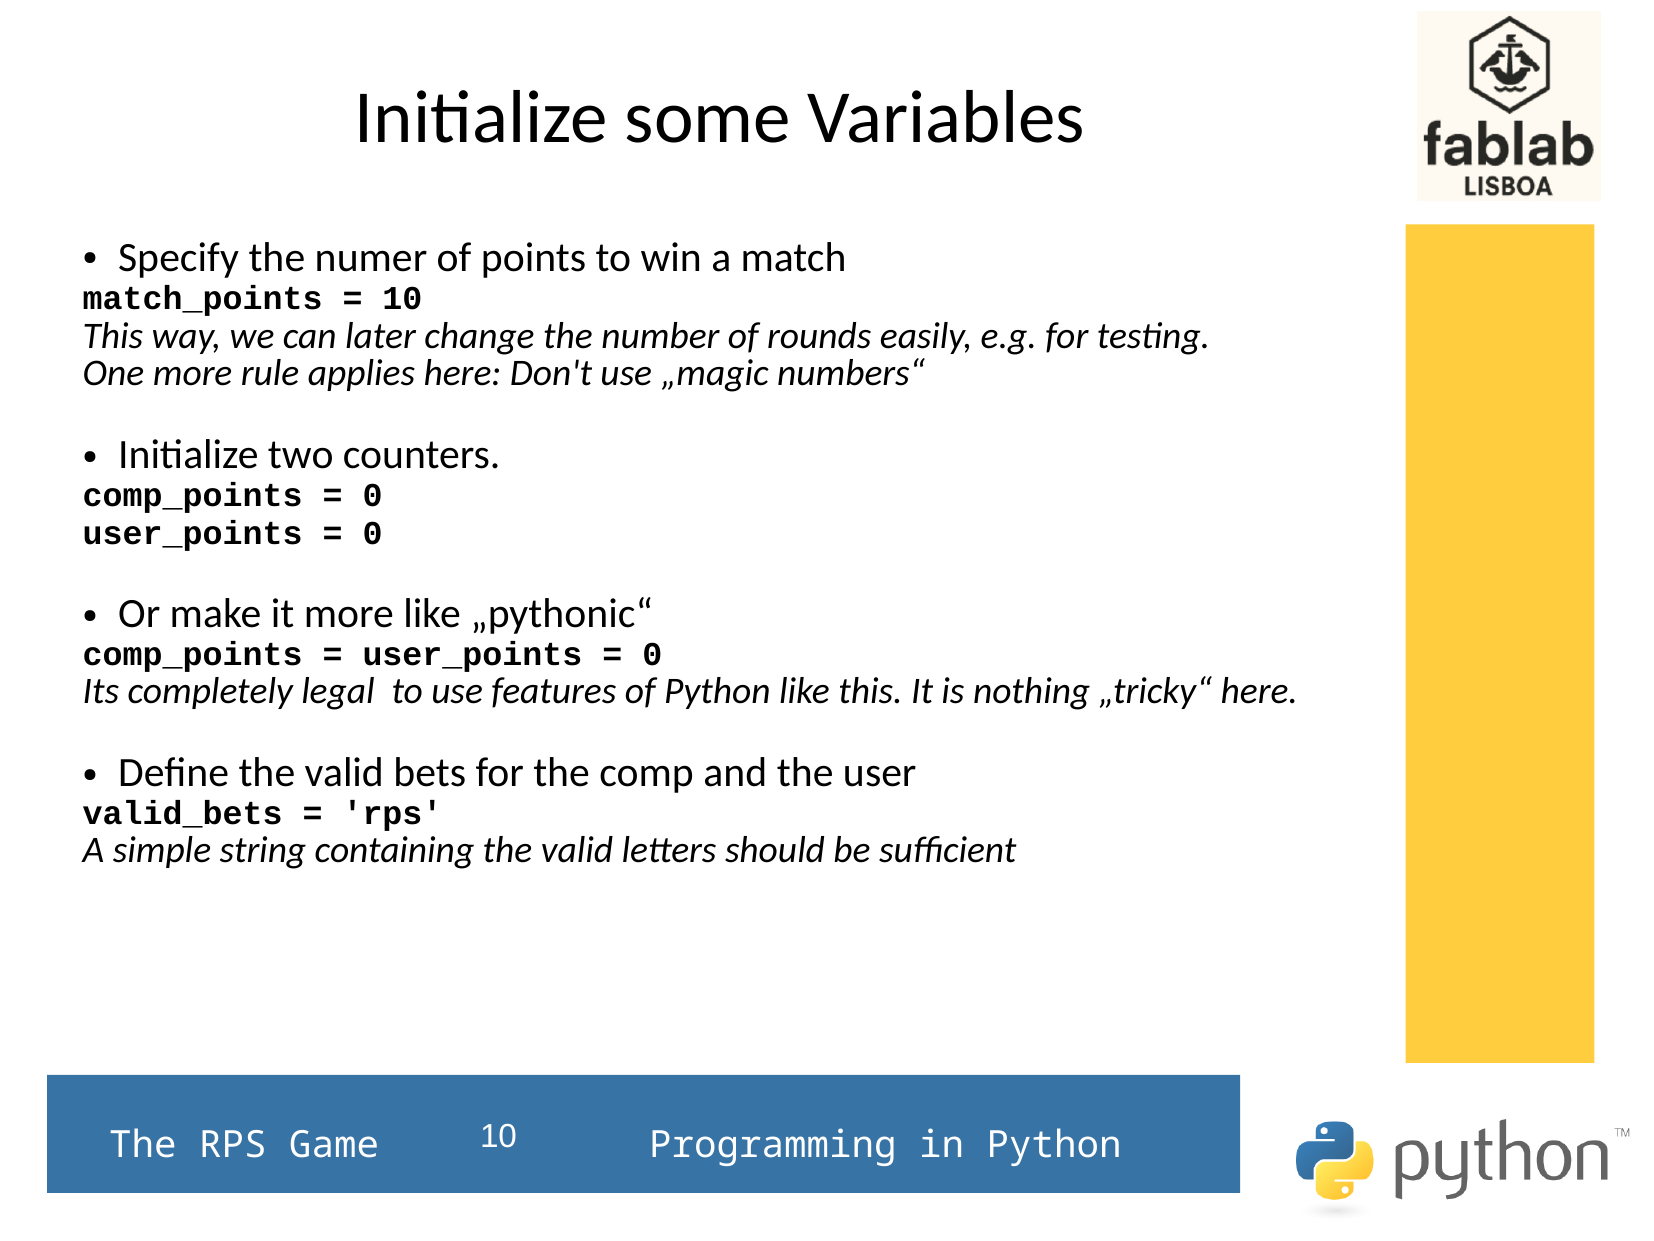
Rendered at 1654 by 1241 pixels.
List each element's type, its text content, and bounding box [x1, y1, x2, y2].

text_box [1405, 224, 1595, 1063]
text_box The RPS Game Programming in Python [94, 1110, 1182, 1213]
picture [1417, 11, 1601, 201]
text_box [47, 1074, 1241, 1193]
picture [1240, 1098, 1654, 1241]
subtitle Specify the numer of points to win a match match_points = 10 This way, we can later change the number of rounds easily, e.g. for testing. One more rule applies here: Don't use „magic numbers“ Initialize two counters. comp_points = 0 user_points = 0 Or make it more like „pythonic“ comp_points = user_points = 0 Its completely legal to use features of Python like this. It is nothing „tricky“ here. Define the valid bets for the comp and the user valid_bets = 'rps' A simple string containing the valid letters should be sufficient [82, 236, 1359, 1034]
title Initialize some Variables [82, 49, 1358, 198]
